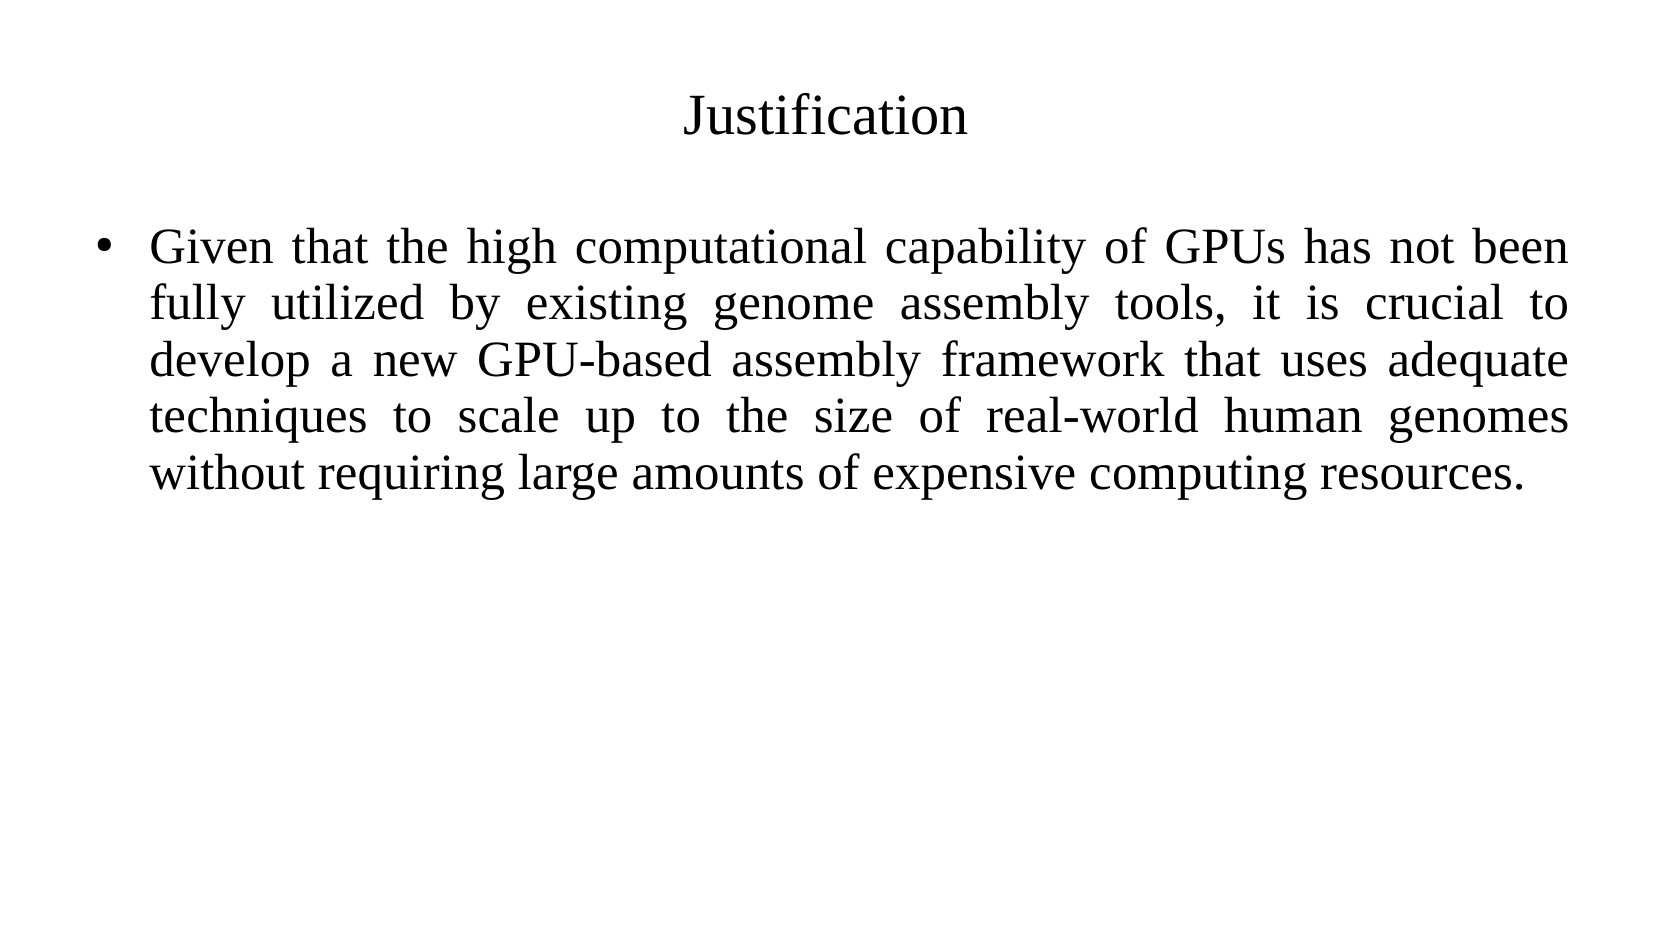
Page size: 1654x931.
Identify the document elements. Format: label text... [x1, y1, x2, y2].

title Justification [82, 37, 1571, 193]
list Given that the high computational capability of GPUs has not been fully utilized by existing genome assembly tools, it is crucial to develop a new GPU-based assembly framework that uses adequate techniques to scale up to the size of real-world human genomes without requiring large amounts of expensive computing resources. [82, 217, 1571, 541]
